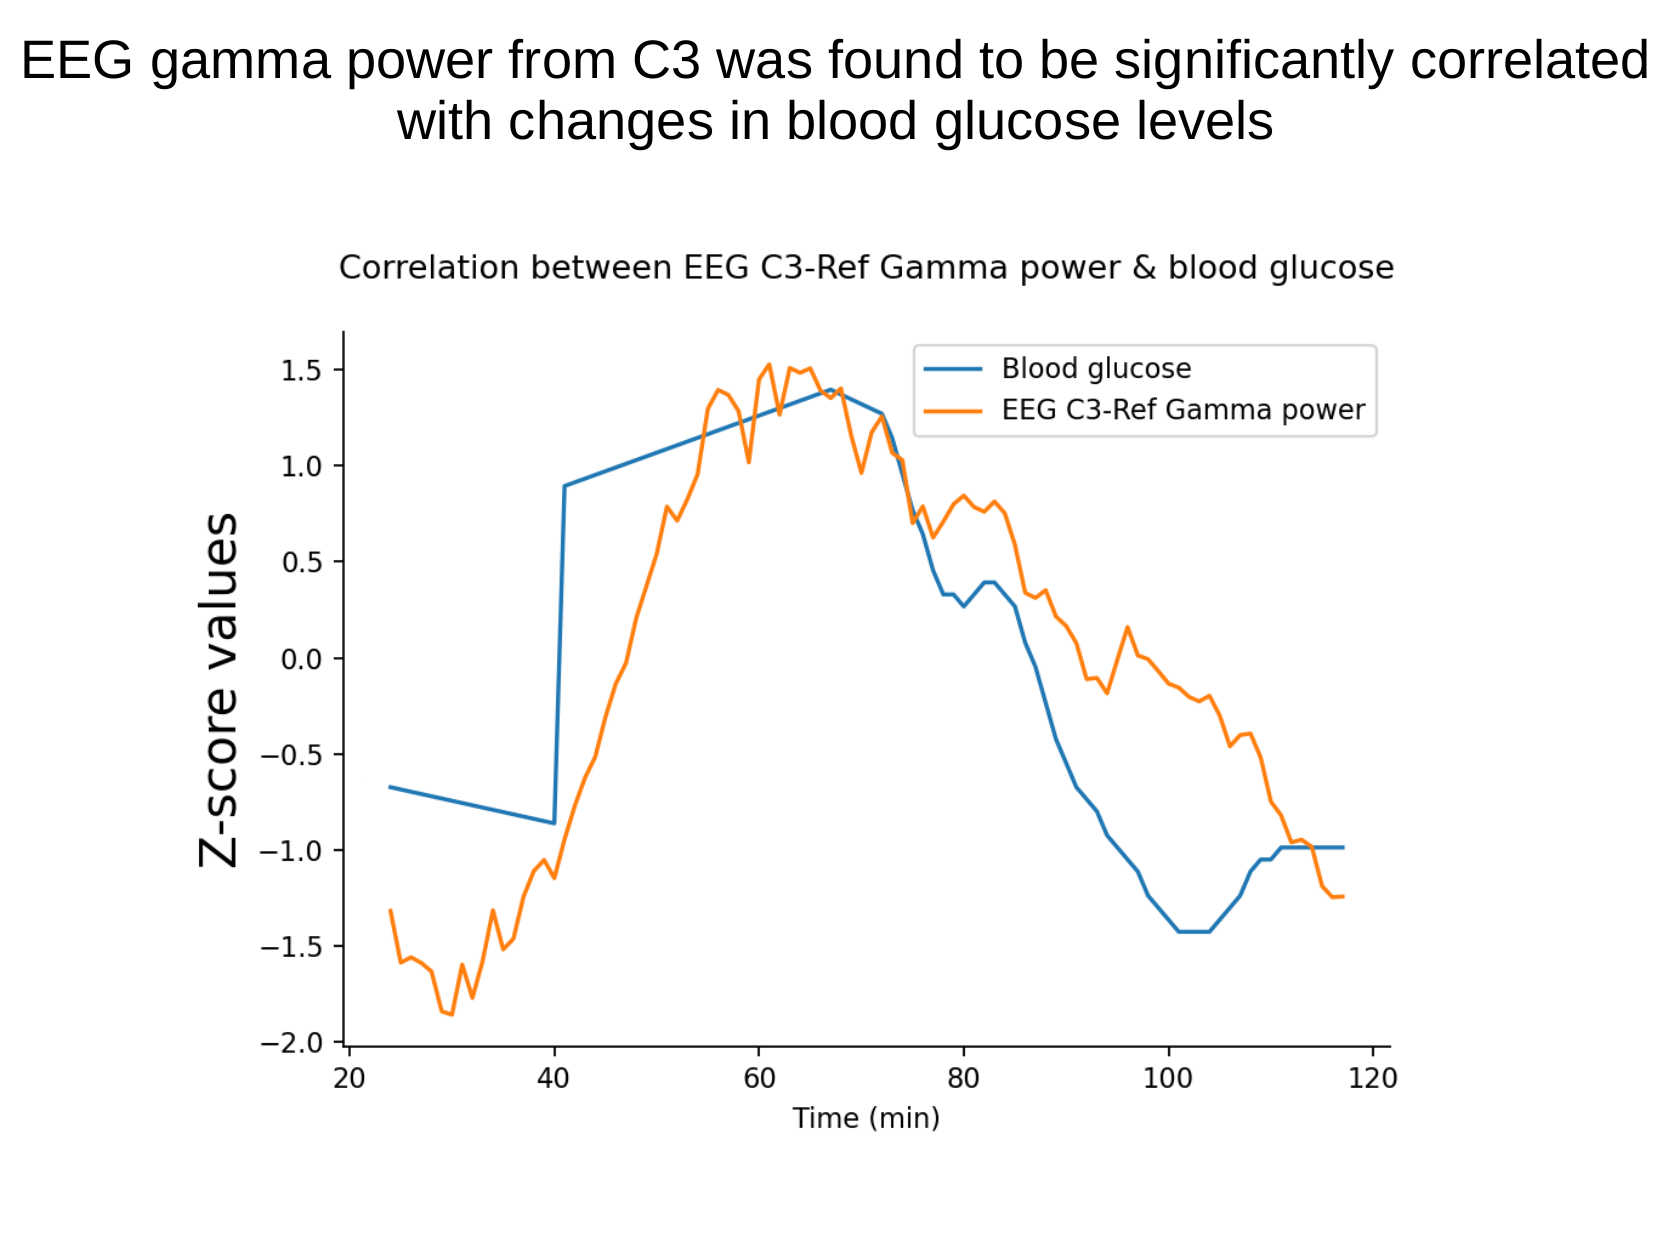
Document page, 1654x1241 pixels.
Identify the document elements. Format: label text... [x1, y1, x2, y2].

picture [170, 218, 1429, 1162]
text_box EEG gamma power from C3 was found to be significantly correlated with changes in blood glucose levels [5, 22, 1654, 159]
